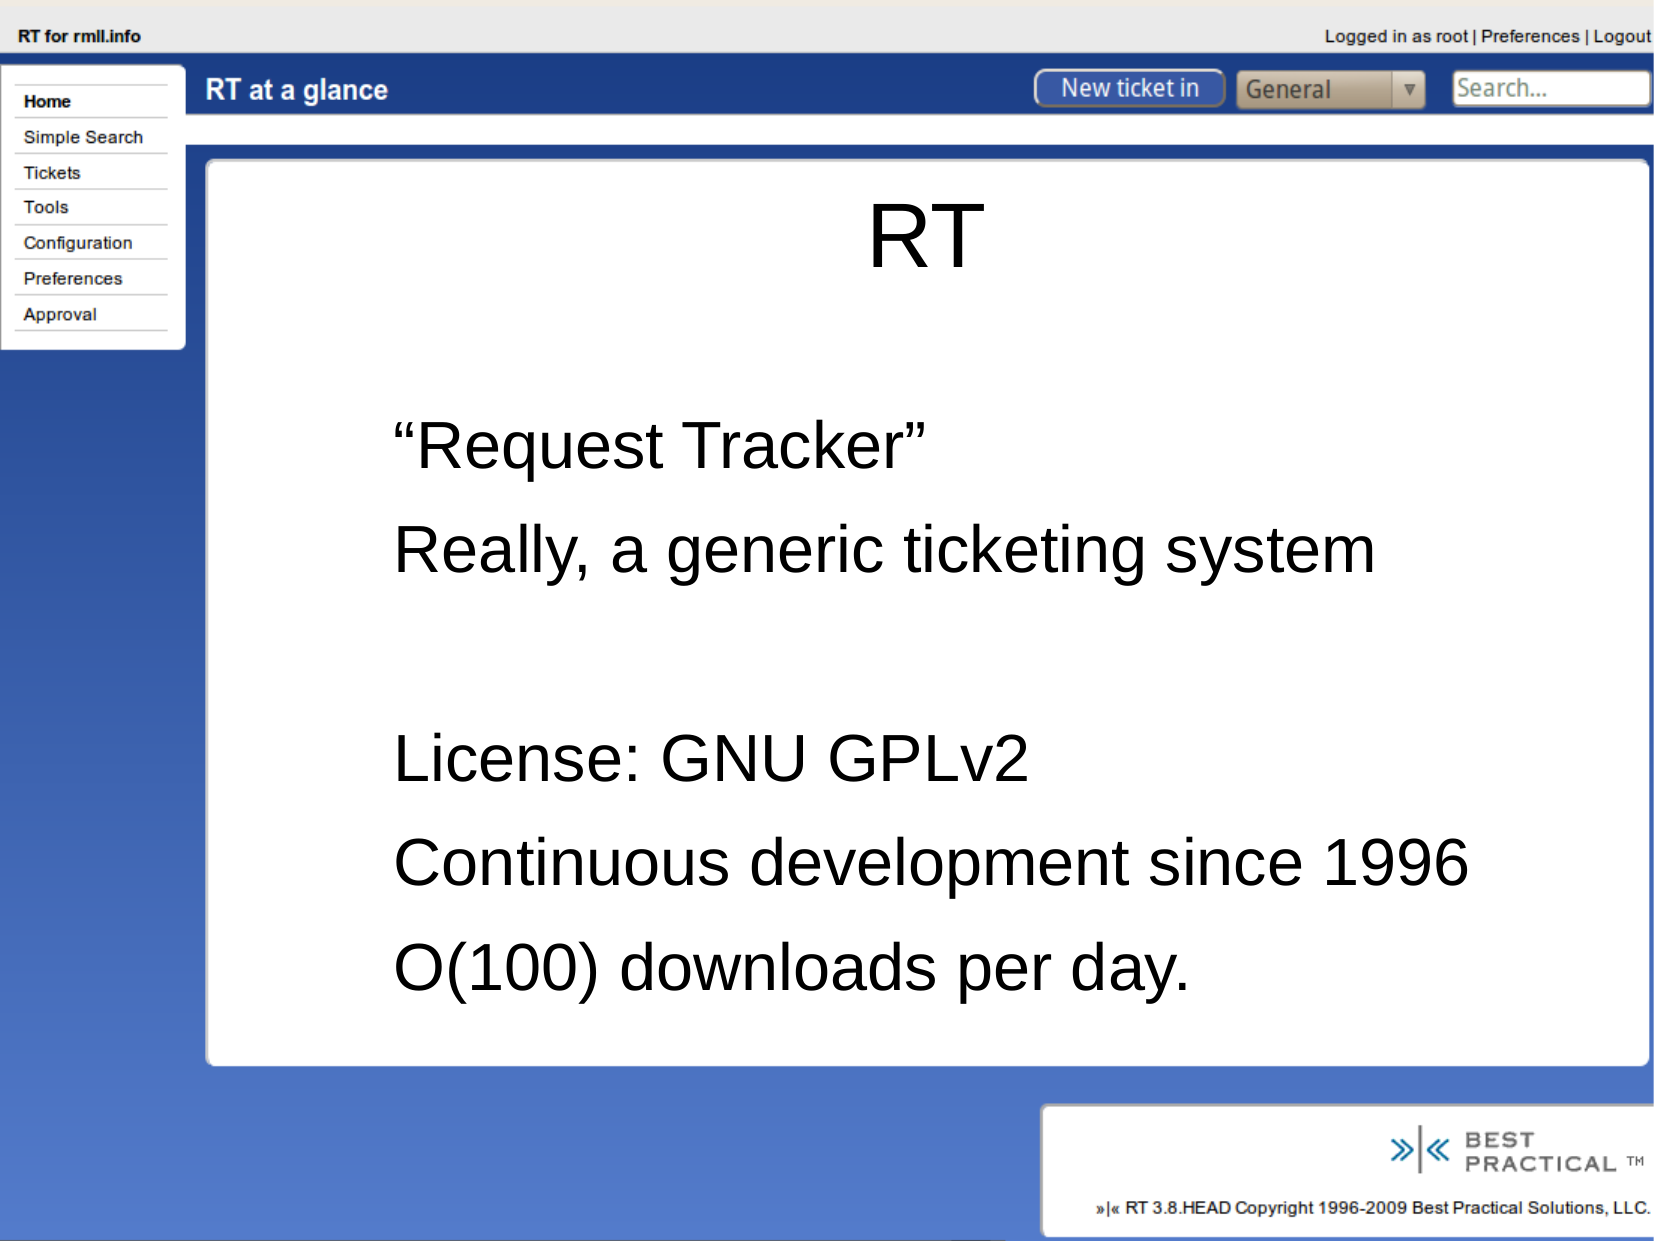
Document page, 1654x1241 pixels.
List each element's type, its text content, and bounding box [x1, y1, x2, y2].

picture [468, 0, 1654, 1241]
list “Request Tracker” Really, a generic ticketing system License: GNU GPLv2 Continuous development since 1996 O(100) downloads per day. [393, 408, 1555, 1148]
title RT [211, 135, 1642, 335]
